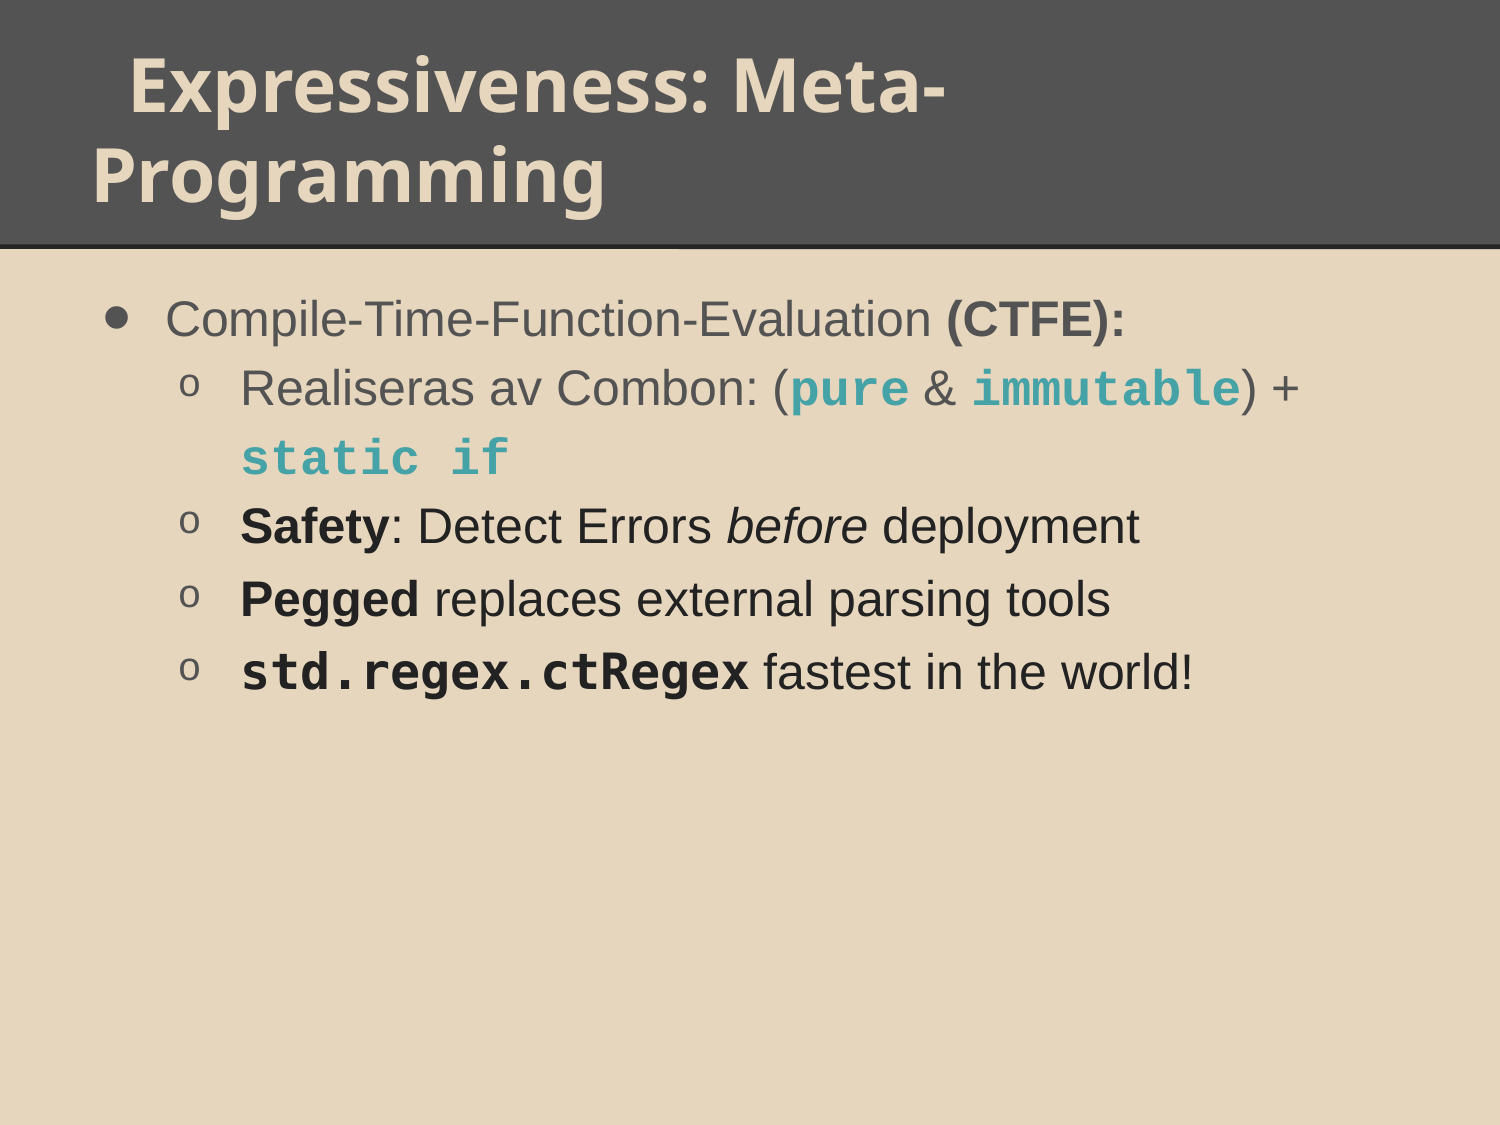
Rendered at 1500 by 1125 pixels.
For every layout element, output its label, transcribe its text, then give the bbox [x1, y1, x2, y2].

title Expressiveness: Meta-Programming [75, 45, 1425, 233]
list Compile-Time-Function-Evaluation (CTFE): Realiseras av Combon: (pure & immutable) + static if Safety: Detect Errors before deployment Pegged replaces external parsing tools std.regex.ctRegex fastest in the world! [75, 262, 1425, 1078]
